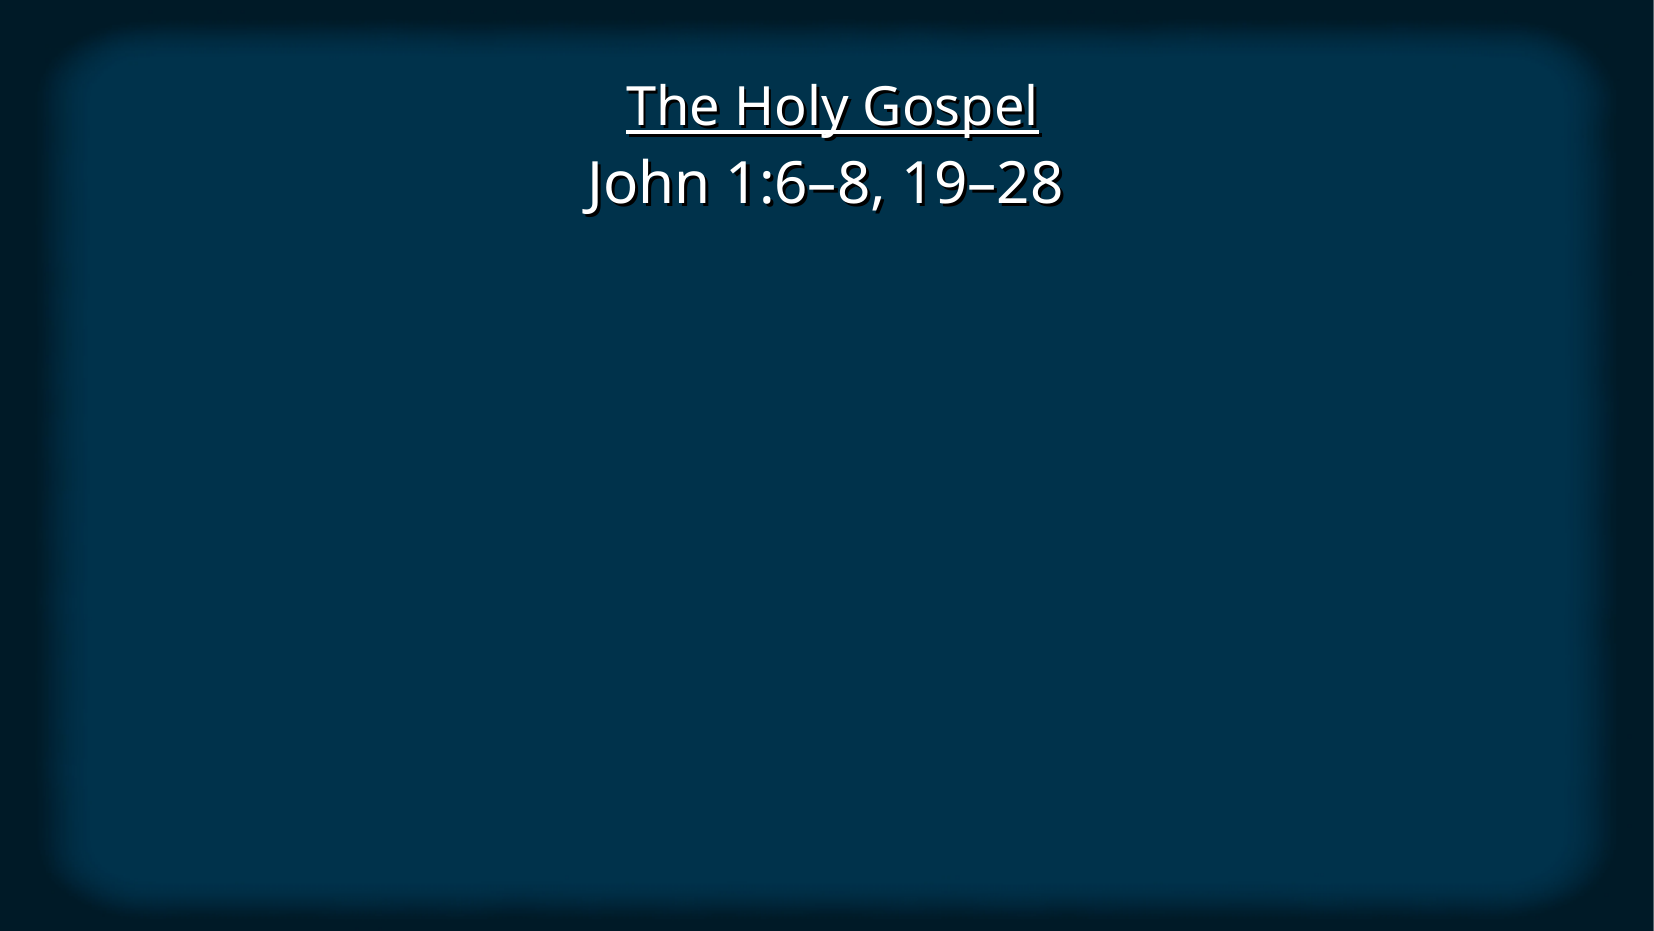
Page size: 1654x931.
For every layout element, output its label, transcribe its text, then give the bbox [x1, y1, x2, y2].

picture [0, 0, 1654, 931]
text_box The Holy Gospel John 1:6–8, 19–28 [75, 60, 1591, 224]
